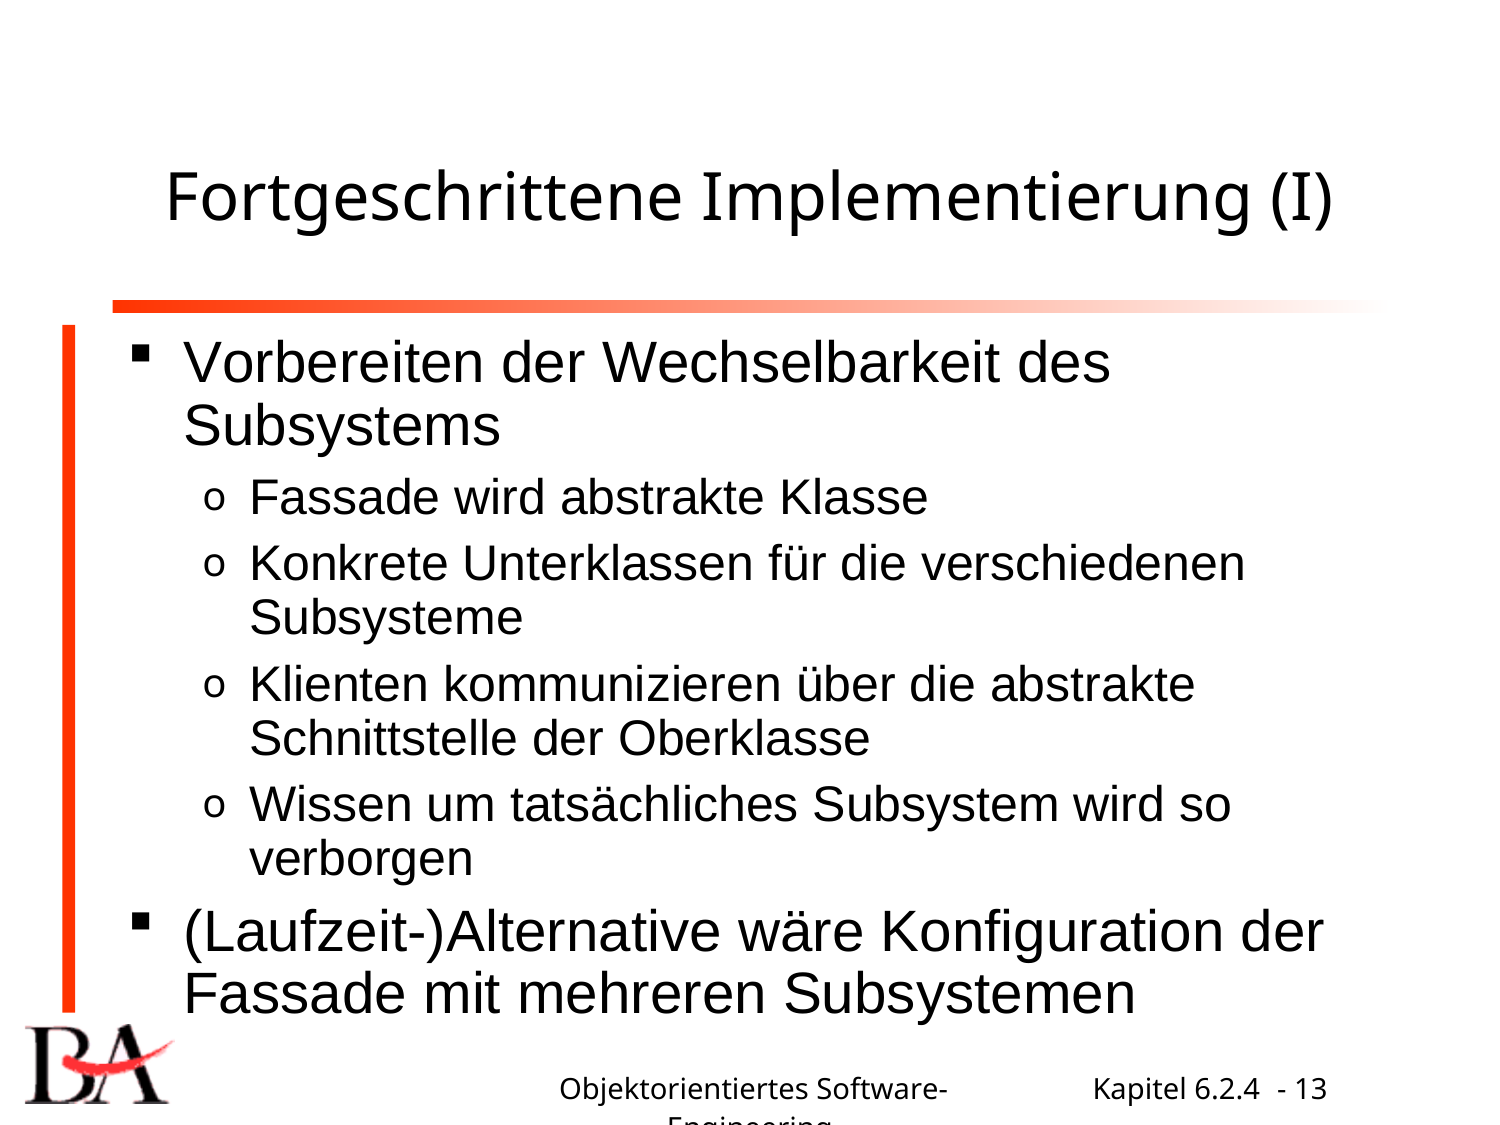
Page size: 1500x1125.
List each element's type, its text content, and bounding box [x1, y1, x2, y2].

title Fortgeschrittene Implementierung (I) [112, 99, 1388, 288]
picture [24, 1024, 175, 1104]
list Vorbereiten der Wechselbarkeit des Subsystems Fassade wird abstrakte Klasse Konkrete Unterklassen für die verschiedenen Subsysteme Klienten kommunizieren über die abstrakte Schnittstelle der Oberklasse Wissen um tatsächliches Subsystem wird so verborgen (Laufzeit-)Alternative wäre Konfiguration der Fassade mit mehreren Subsystemen [112, 324, 1388, 1051]
